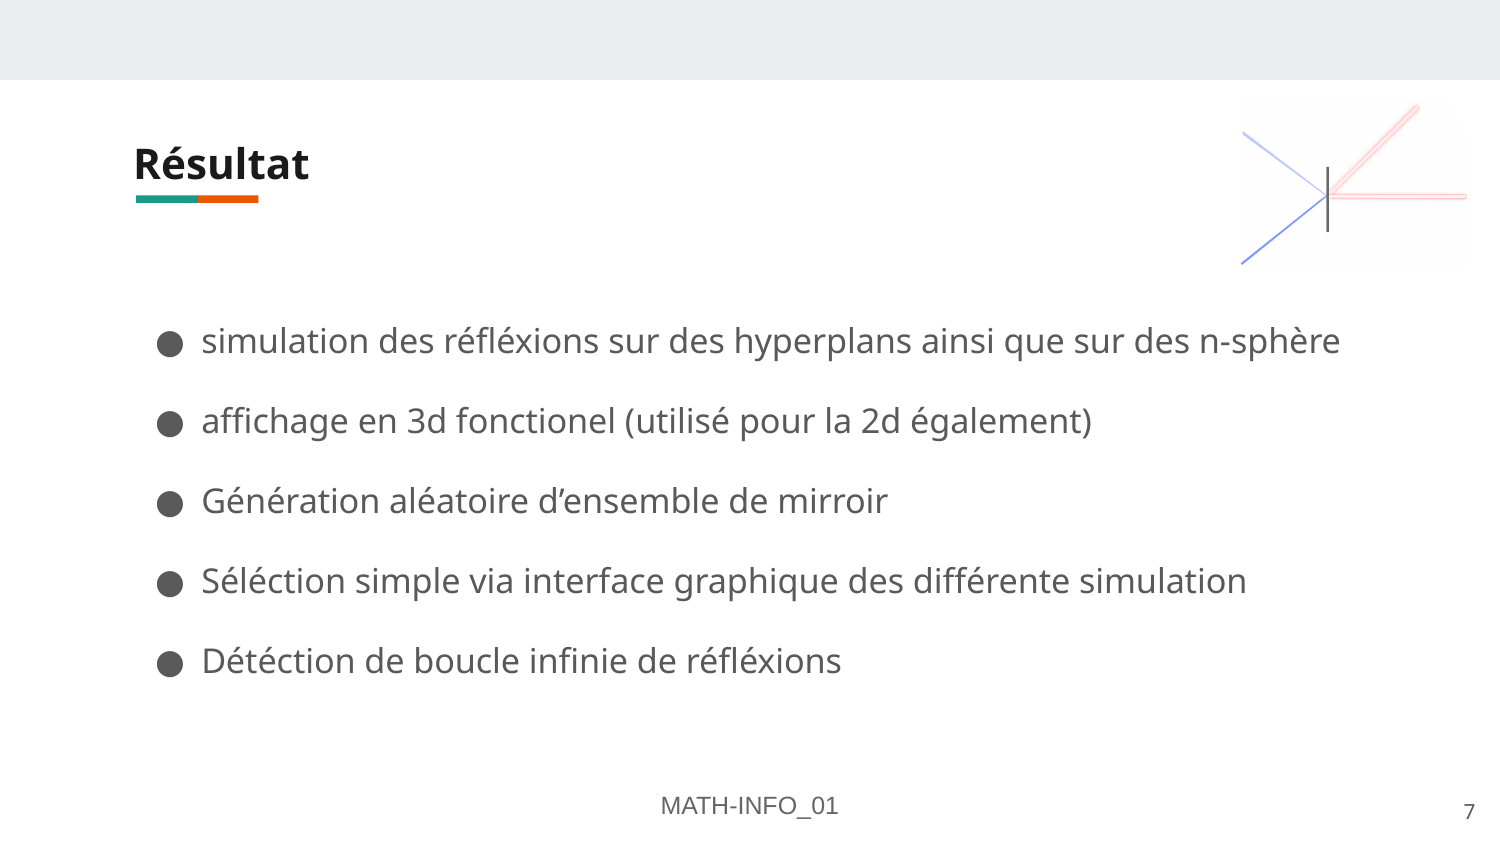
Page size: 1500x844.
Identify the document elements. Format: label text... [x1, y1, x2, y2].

picture [1240, 100, 1469, 266]
title Résultat [118, 118, 1240, 207]
list simulation des réfléxions sur des hyperplans ainsi que sur des n-sphère affichage en 3d fonctionel (utilisé pour la 2d également) Génération aléatoire d’ensemble de mirroir Séléction simple via interface graphique des différente simulation Détéction de boucle infinie de réfléxions [118, 295, 1380, 739]
text_box MATH-INFO_01 [645, 784, 855, 827]
